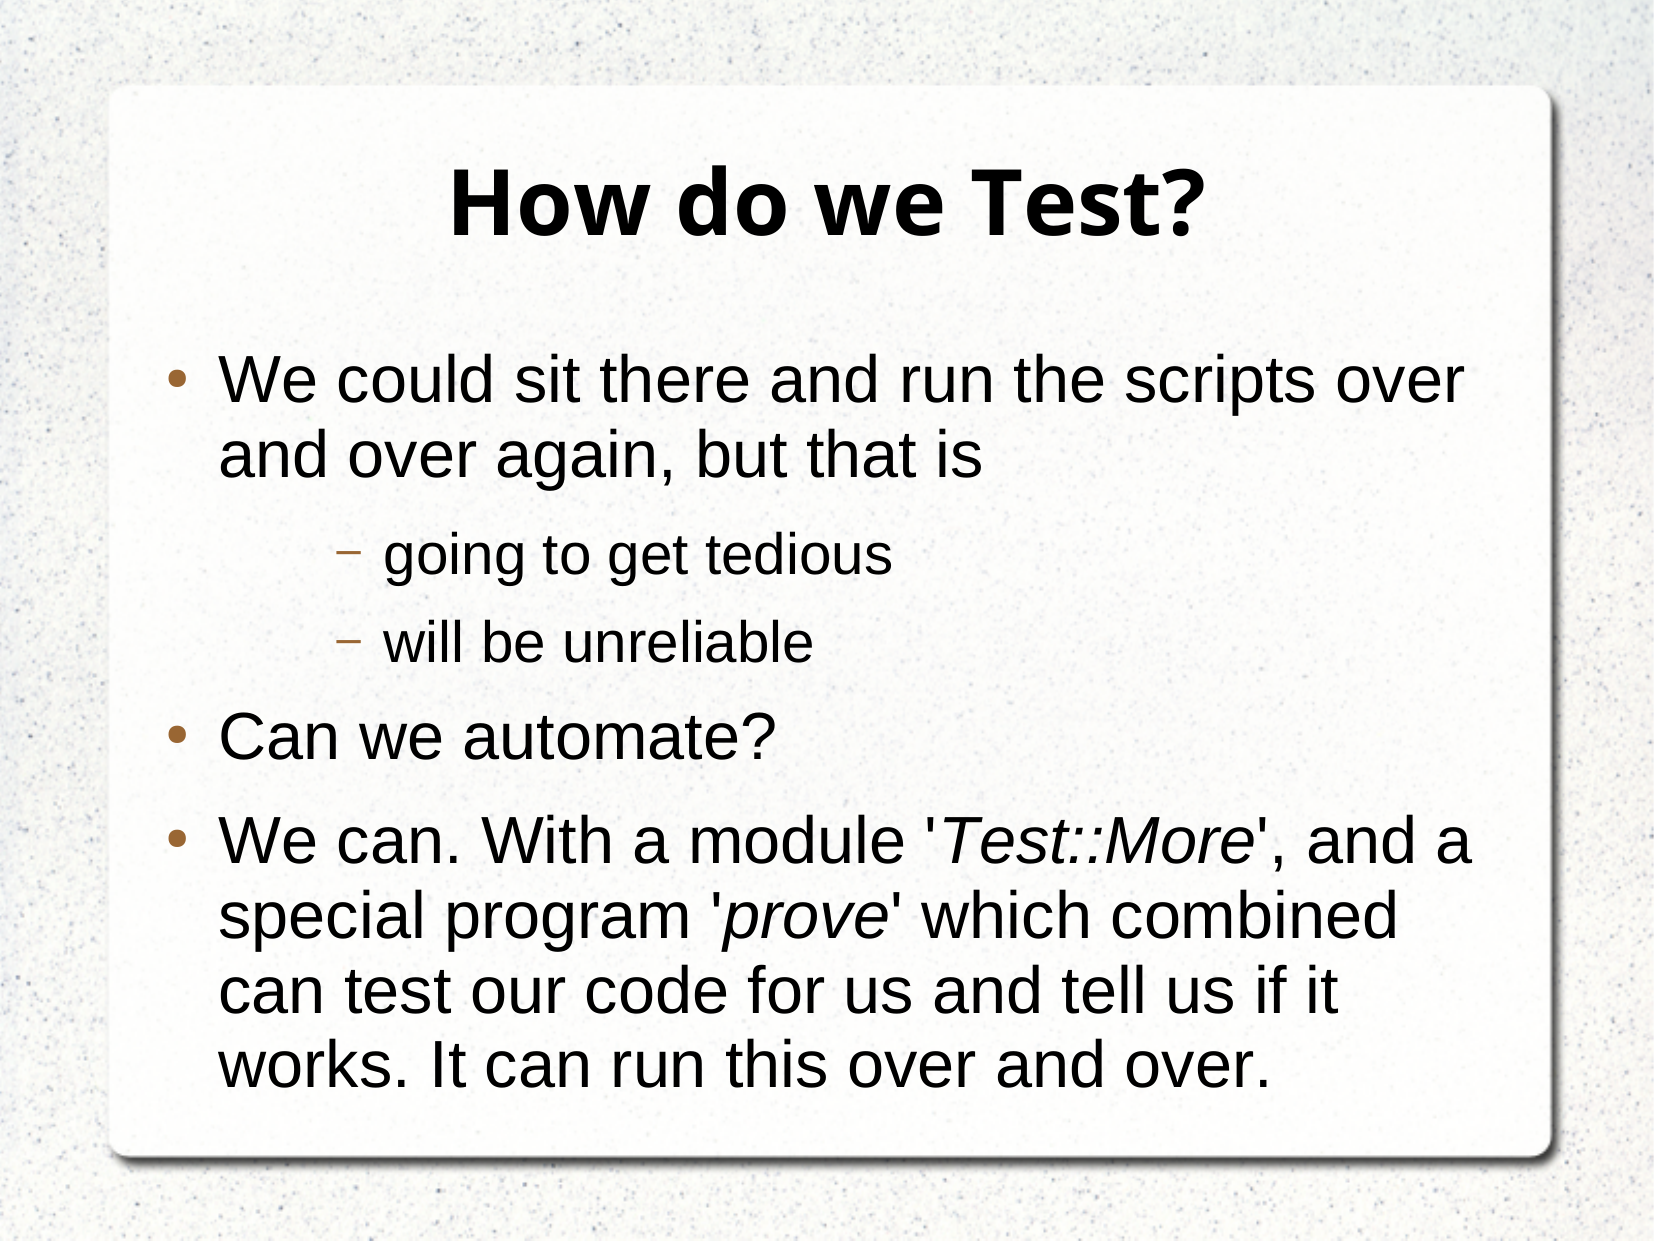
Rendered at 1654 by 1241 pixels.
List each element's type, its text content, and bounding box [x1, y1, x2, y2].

title How do we Test? [118, 96, 1536, 304]
list We could sit there and run the scripts over and over again, but that is going to get tedious will be unreliable Can we automate? We can. With a module 'Test::More', and a special program 'prove' which combined can test our code for us and tell us if it works. It can run this over and over. [147, 342, 1506, 1101]
picture [0, 0, 1654, 1241]
